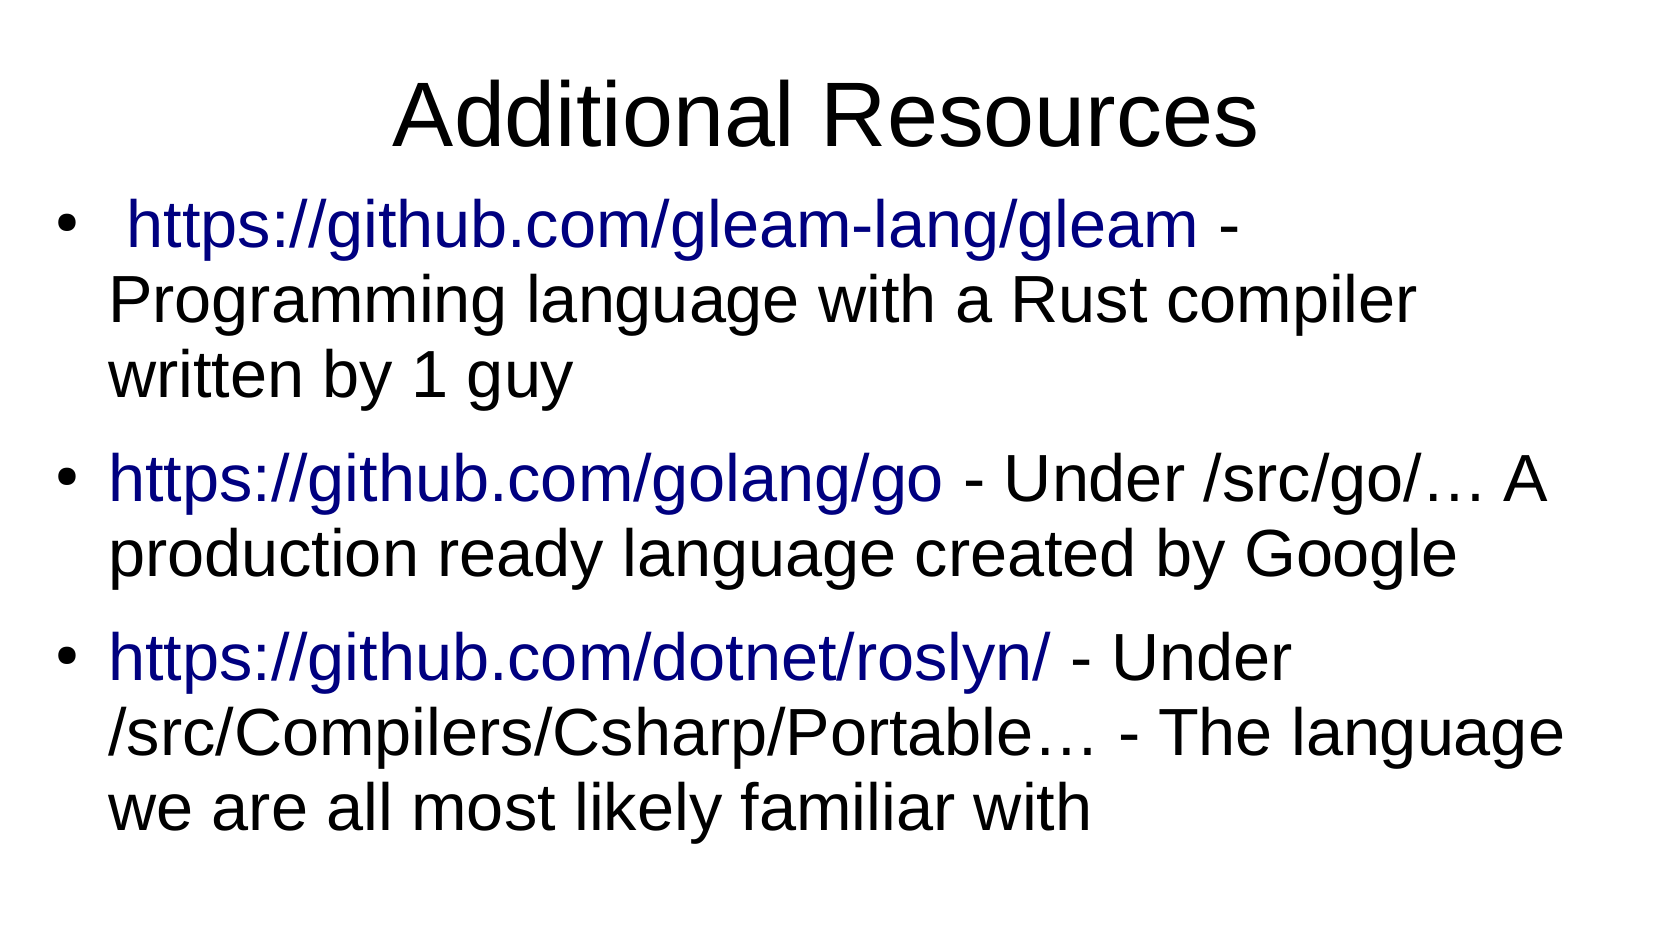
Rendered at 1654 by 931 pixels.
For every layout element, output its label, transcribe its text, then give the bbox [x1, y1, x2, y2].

list https://github.com/gleam-lang/gleam - Programming language with a Rust compiler written by 1 guy https://github.com/golang/go - Under /src/go/… A production ready language created by Google https://github.com/dotnet/roslyn/ - Under /src/Compilers/Csharp/Portable… - The language we are all most likely familiar with [37, 187, 1613, 901]
title Additional Resources [82, 37, 1571, 187]
